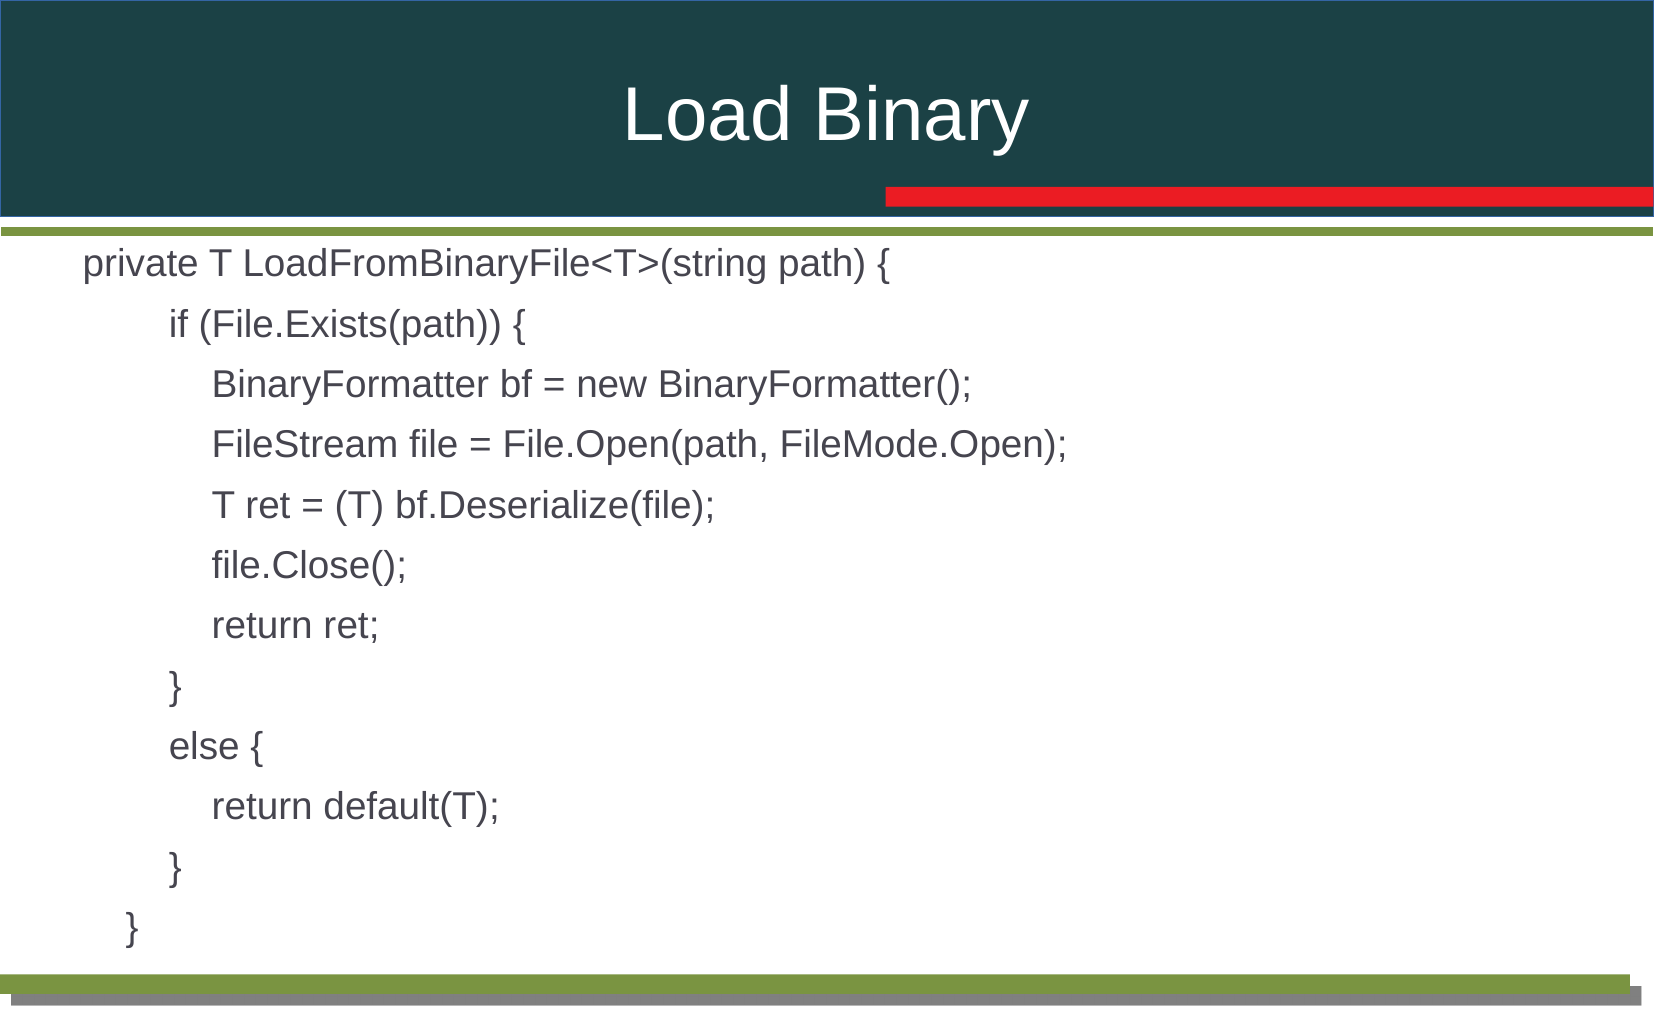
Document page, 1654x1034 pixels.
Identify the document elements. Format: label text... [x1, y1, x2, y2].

title Load Binary [82, 40, 1571, 187]
list private T LoadFromBinaryFile<T>(string path) { if (File.Exists(path)) { BinaryFormatter bf = new BinaryFormatter(); FileStream file = File.Open(path, FileMode.Open); T ret = (T) bf.Deserialize(file); file.Close(); return ret; } else { return default(T); } } [82, 241, 1571, 955]
